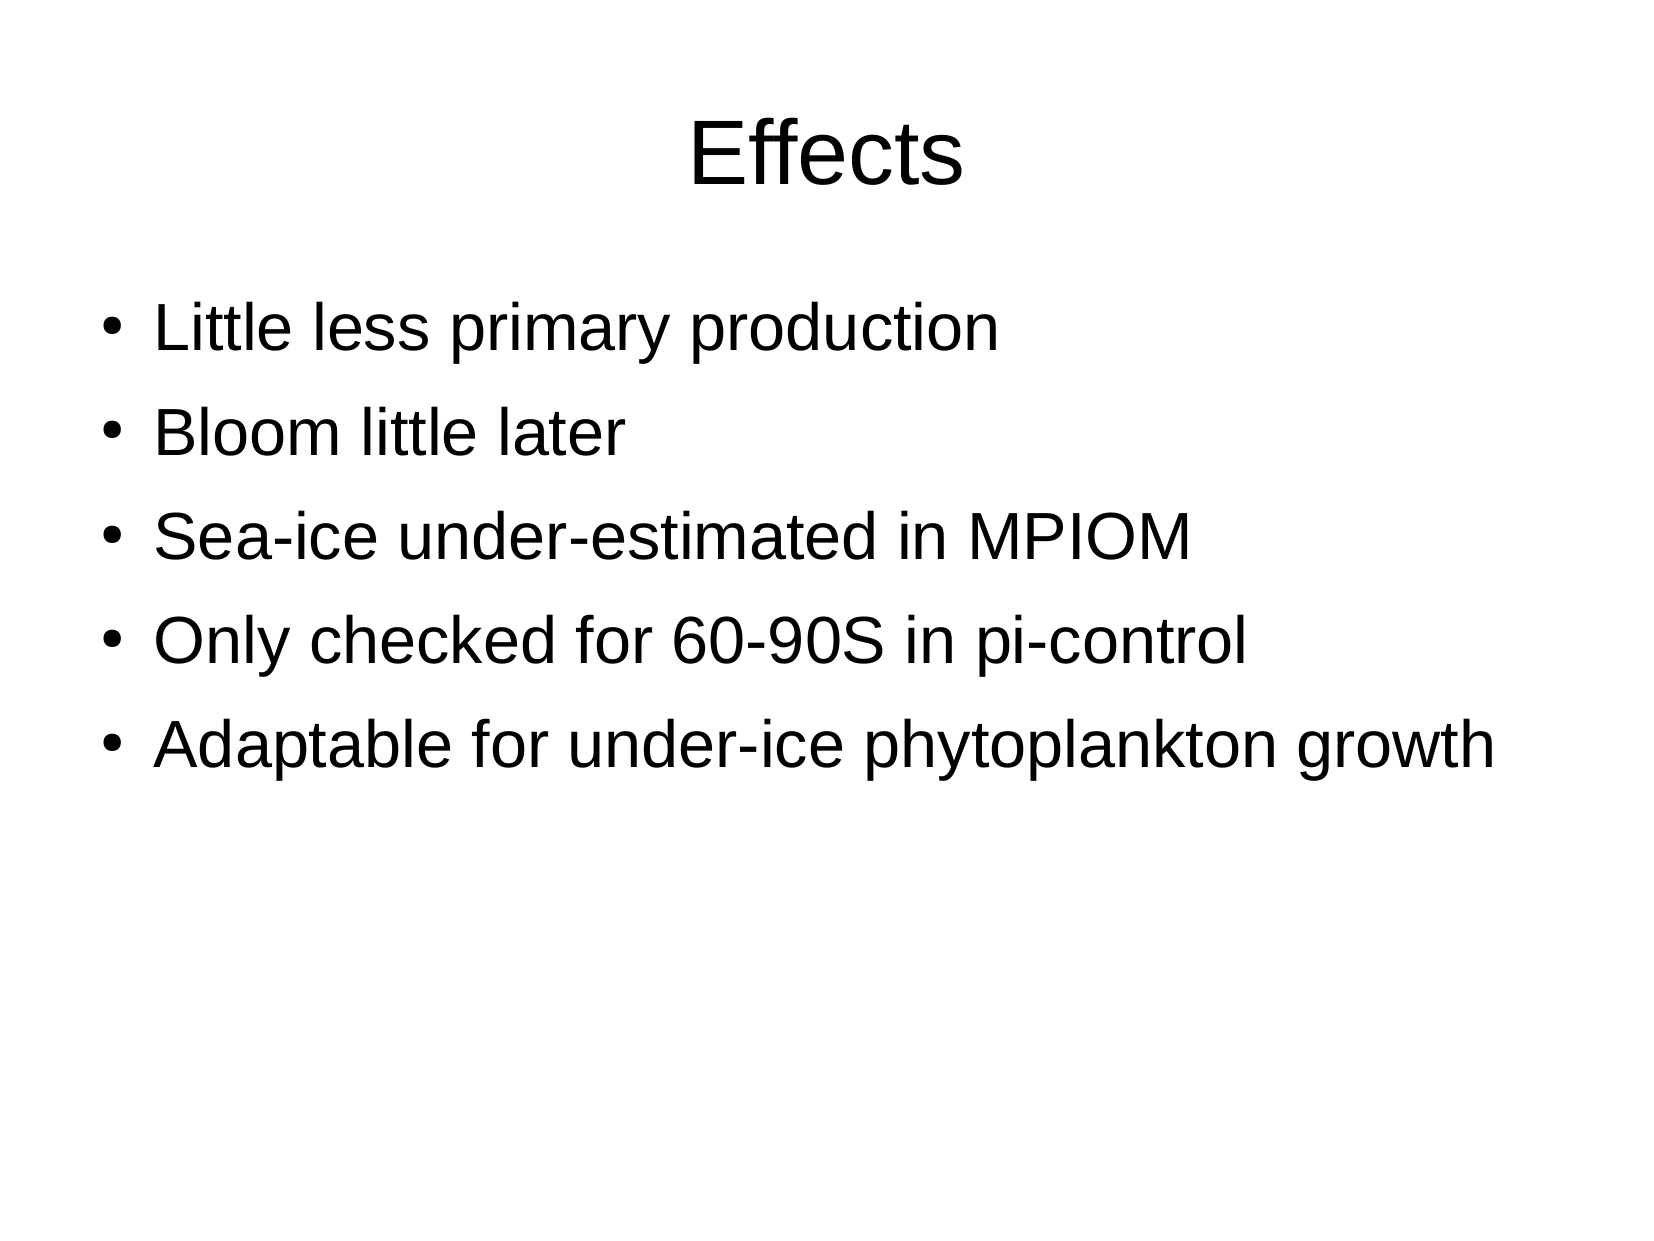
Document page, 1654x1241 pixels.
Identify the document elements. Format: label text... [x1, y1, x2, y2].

list Little less primary production Bloom little later Sea-ice under-estimated in MPIOM Only checked for 60-90S in pi-control Adaptable for under-ice phytoplankton growth [82, 290, 1571, 1010]
title Effects [82, 49, 1571, 257]
